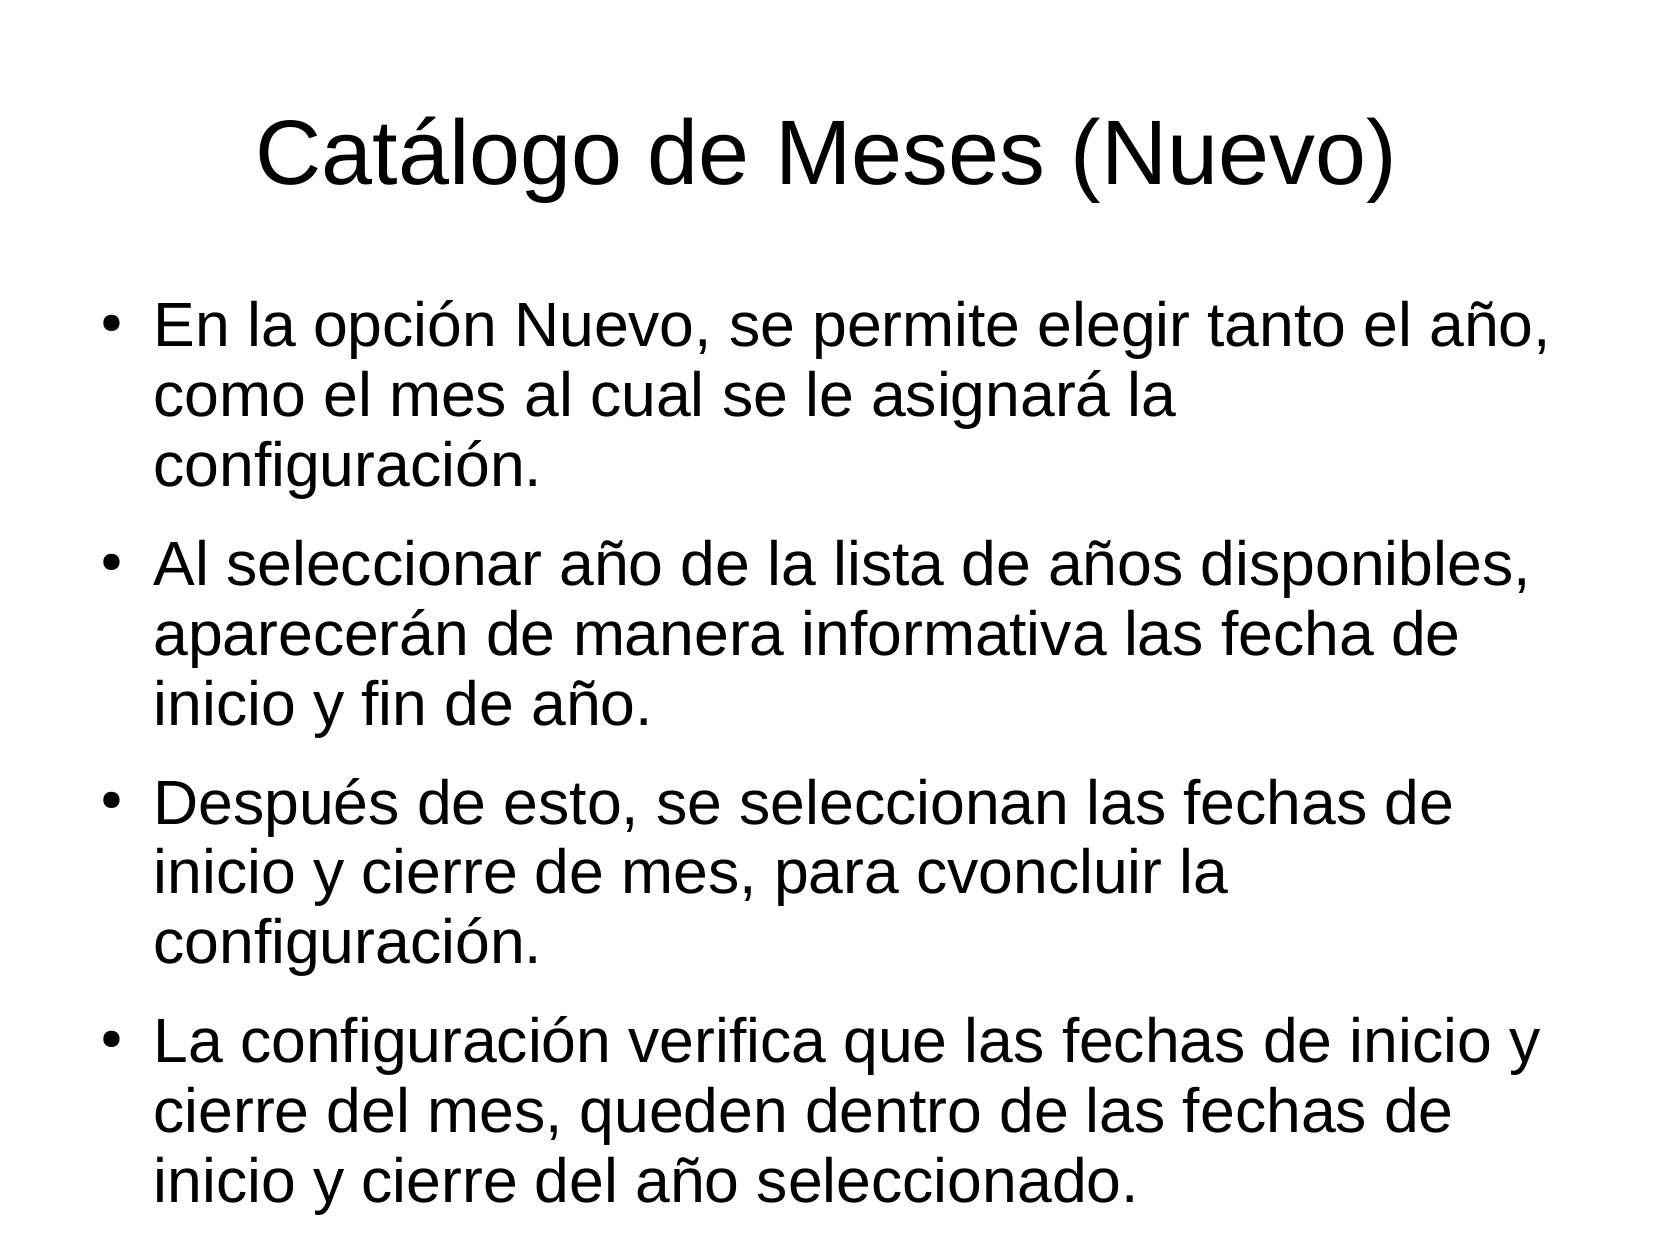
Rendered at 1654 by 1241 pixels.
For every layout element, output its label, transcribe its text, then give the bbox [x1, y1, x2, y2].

title Catálogo de Meses (Nuevo) [82, 49, 1571, 257]
list En la opción Nuevo, se permite elegir tanto el año, como el mes al cual se le asignará la configuración. Al seleccionar año de la lista de años disponibles, aparecerán de manera informativa las fecha de inicio y fin de año. Después de esto, se seleccionan las fechas de inicio y cierre de mes, para cvoncluir la configuración. La configuración verifica que las fechas de inicio y cierre del mes, queden dentro de las fechas de inicio y cierre del año seleccionado. [82, 290, 1571, 1213]
